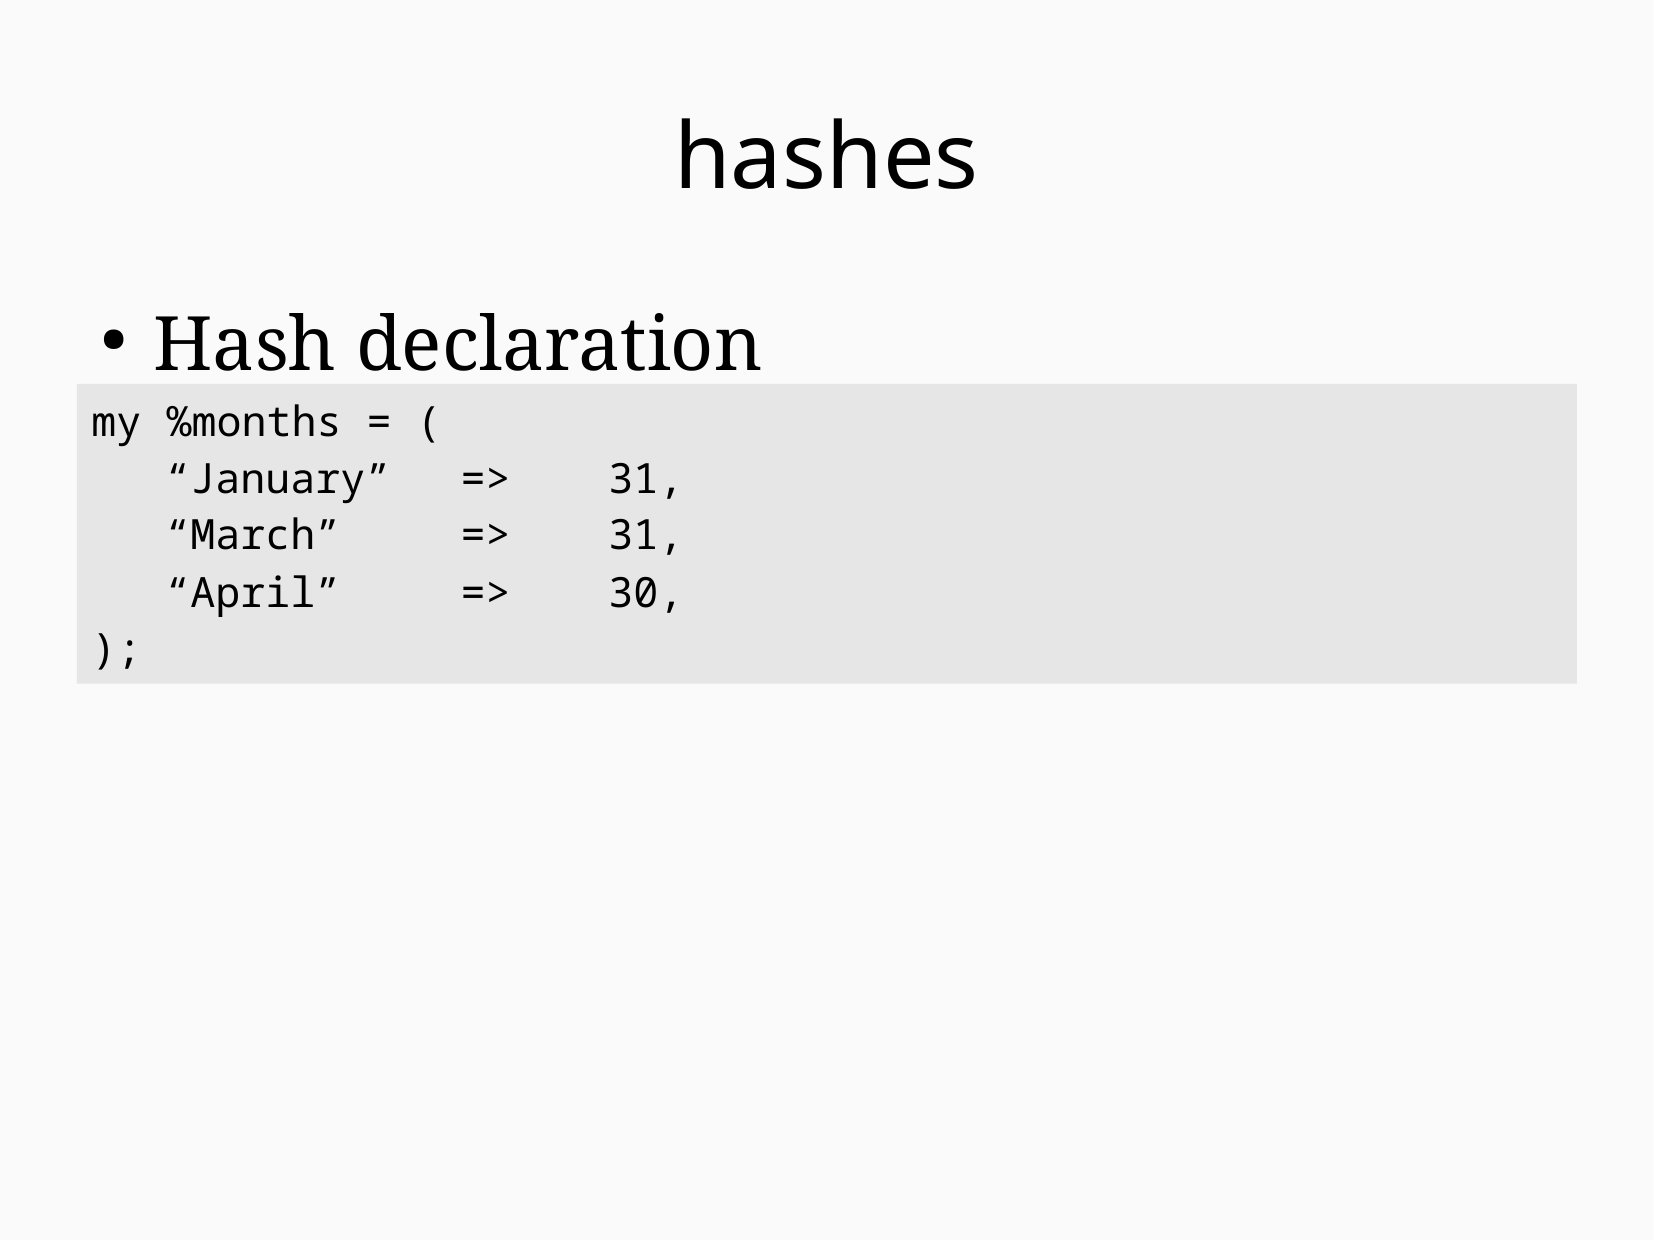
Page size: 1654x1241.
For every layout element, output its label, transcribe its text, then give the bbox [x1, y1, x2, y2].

text_box my %months = ( “January” => 31, “March” => 31, “April” => 30, ); [1571, 383, 1577, 642]
text_box my %months = ( “January” => 31, “March” => 31, “April” => 30, ); [76, 383, 82, 642]
list Hash declaration [82, 290, 1571, 1109]
title hashes [82, 49, 1571, 257]
